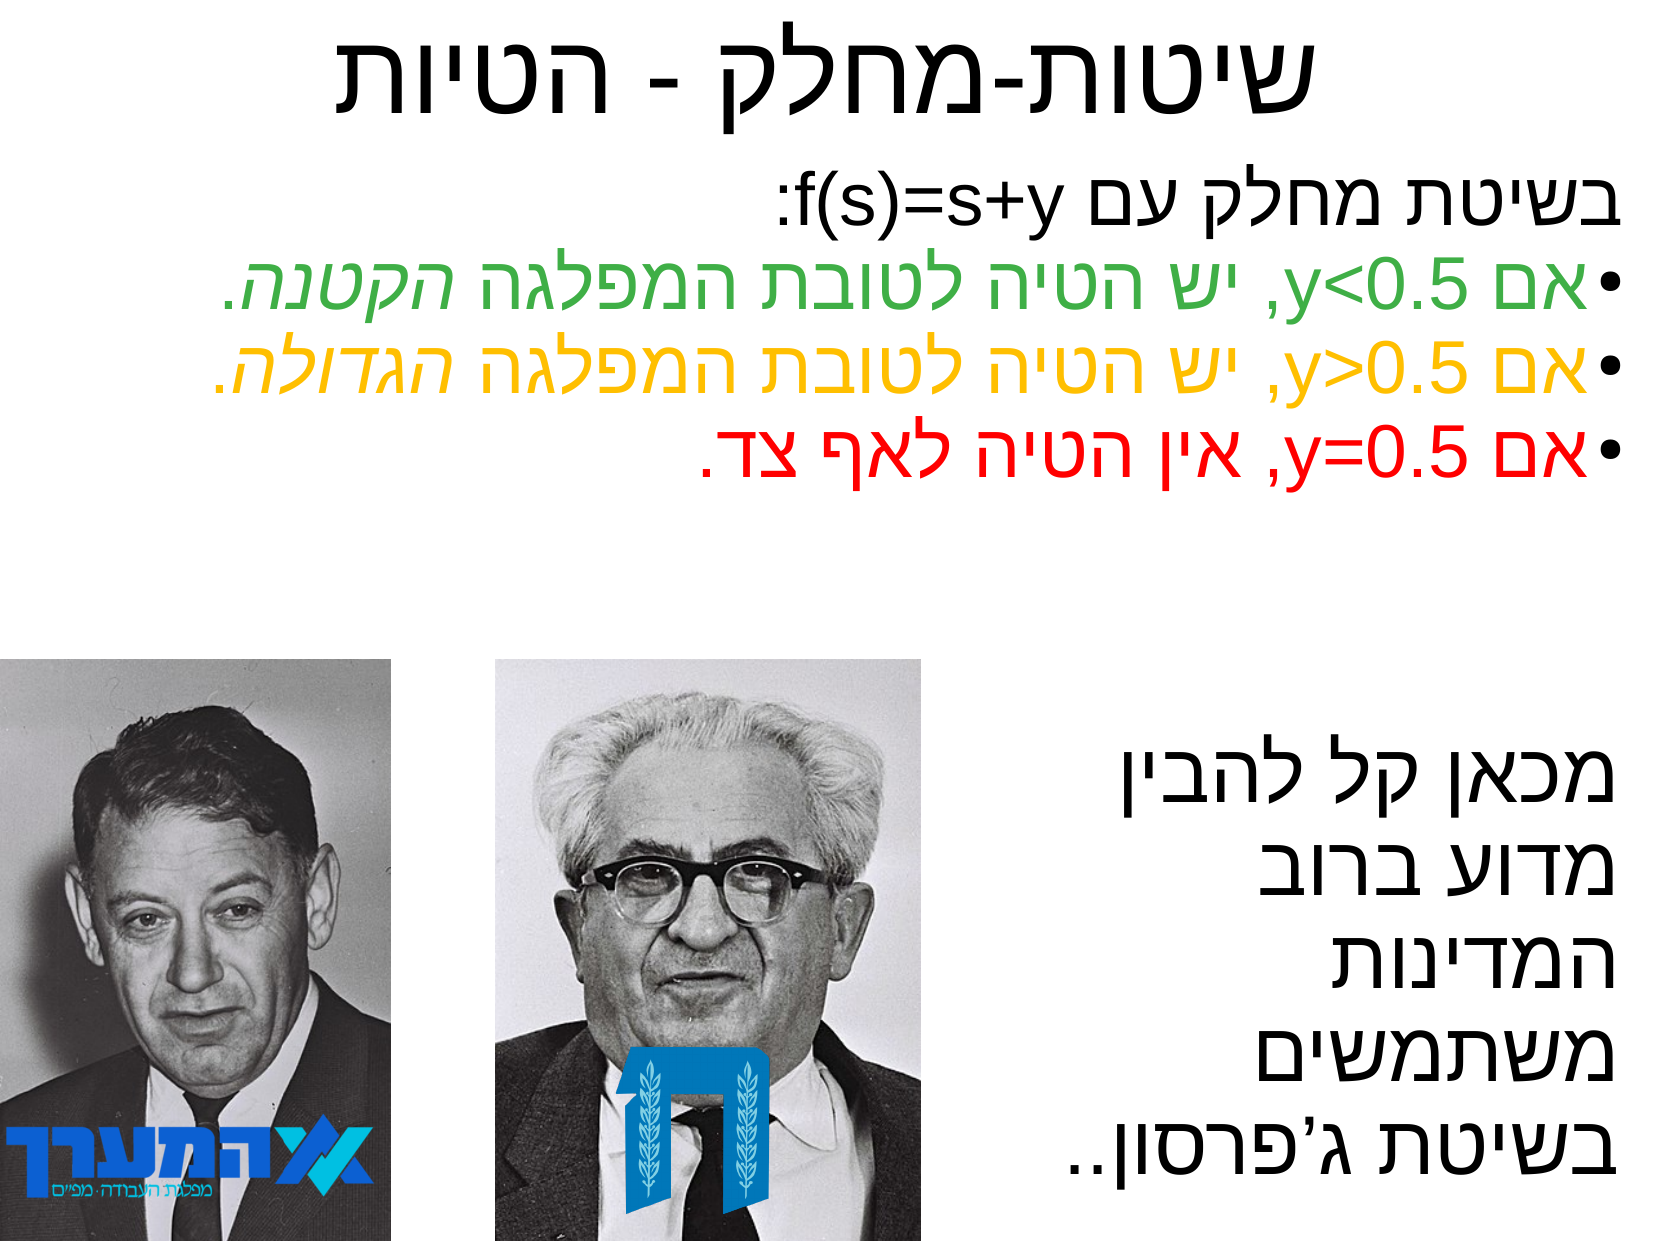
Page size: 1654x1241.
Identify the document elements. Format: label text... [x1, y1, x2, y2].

text_box מכאן קל להבין מדוע ברוב המדינות משתמשים בשיטת ג’פרסון.. [1019, 720, 1636, 1201]
title שיטות-מחלק - הטיות [0, 0, 1654, 151]
picture [495, 659, 921, 1241]
text_box בשיטת מחלק עם f(s)=s+y: אם y<0.5, יש הטיה לטובת המפלגה הקטנה. אם y>0.5, יש הטיה לטובת המפלגה הגדולה. אם y=0.5, אין הטיה לאף צד. [15, 150, 1639, 501]
picture [0, 659, 391, 1241]
